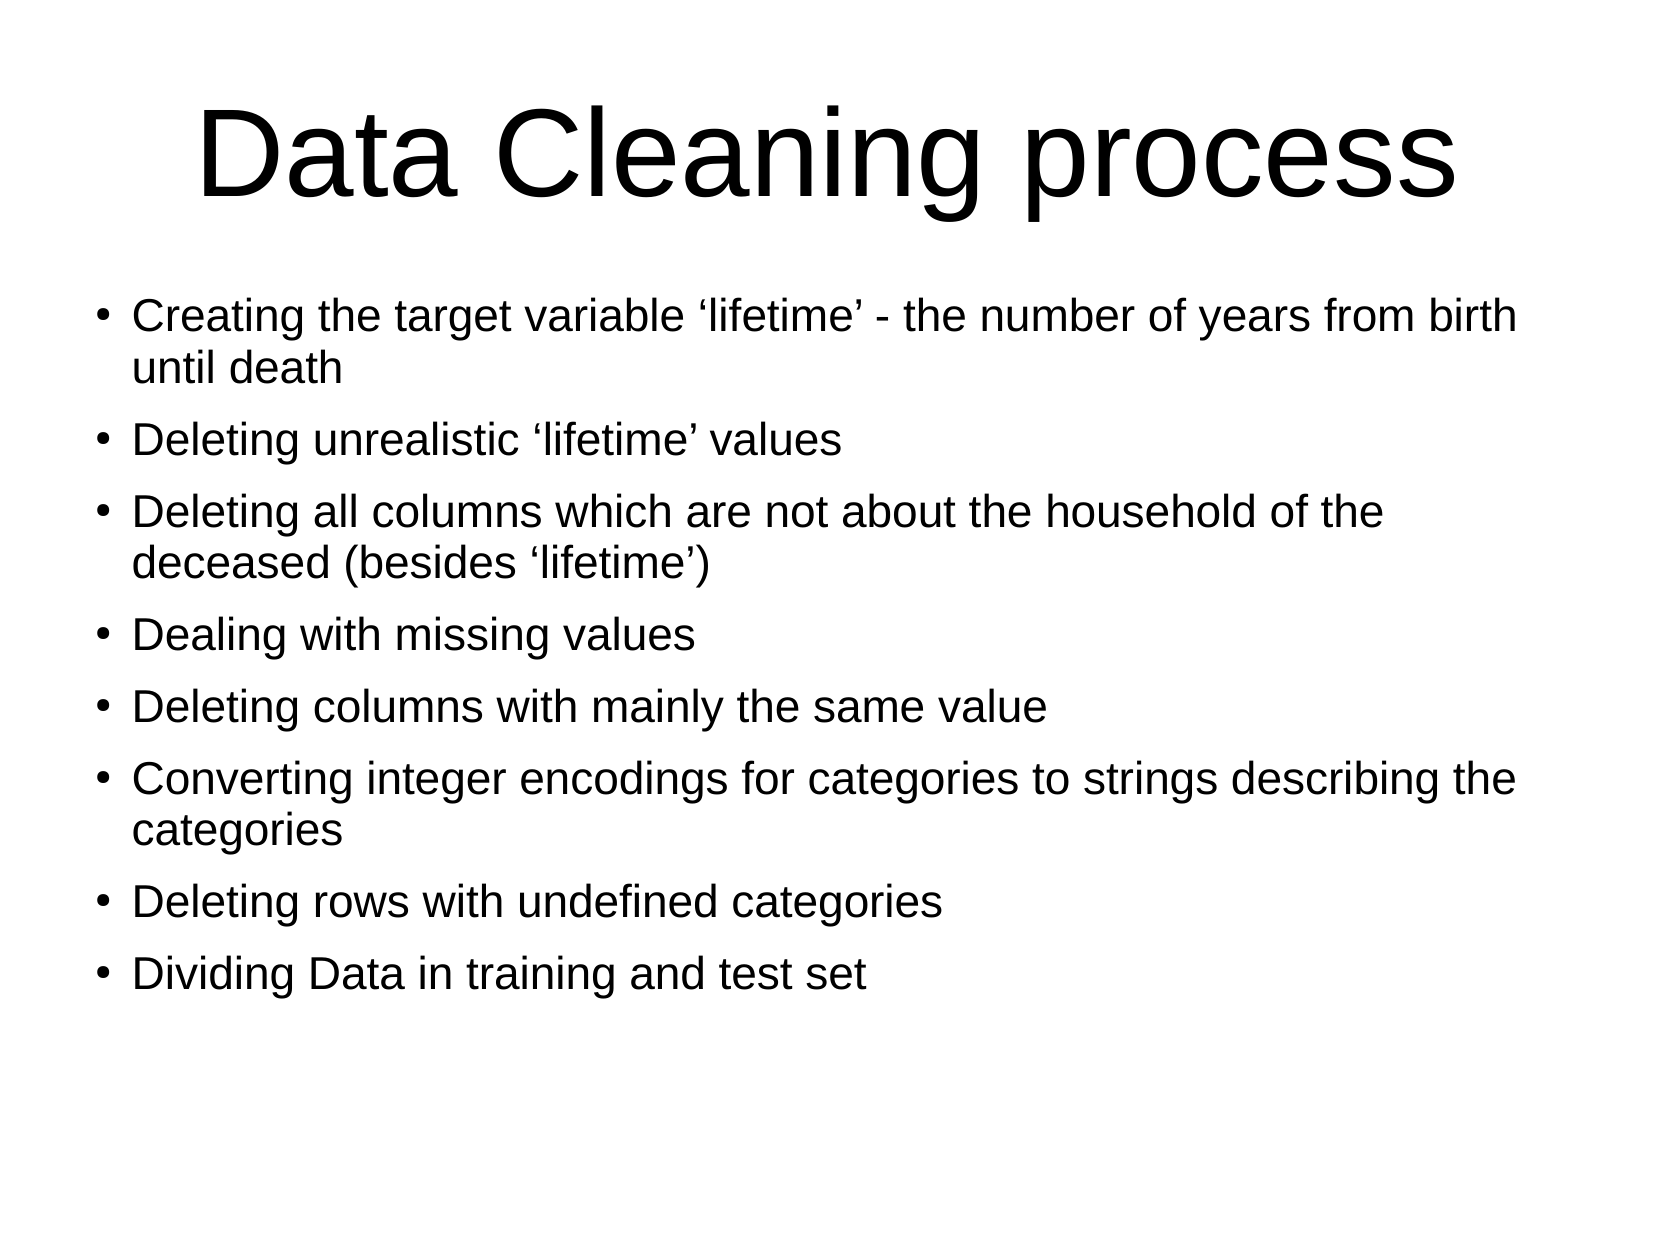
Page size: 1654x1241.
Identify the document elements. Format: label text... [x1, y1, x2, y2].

title Data Cleaning process [82, 49, 1571, 257]
list Creating the target variable ‘lifetime’ - the number of years from birth until death Deleting unrealistic ‘lifetime’ values Deleting all columns which are not about the household of the deceased (besides ‘lifetime’) Dealing with missing values Deleting columns with mainly the same value Converting integer encodings for categories to strings describing the categories Deleting rows with undefined categories Dividing Data in training and test set [82, 290, 1571, 1010]
